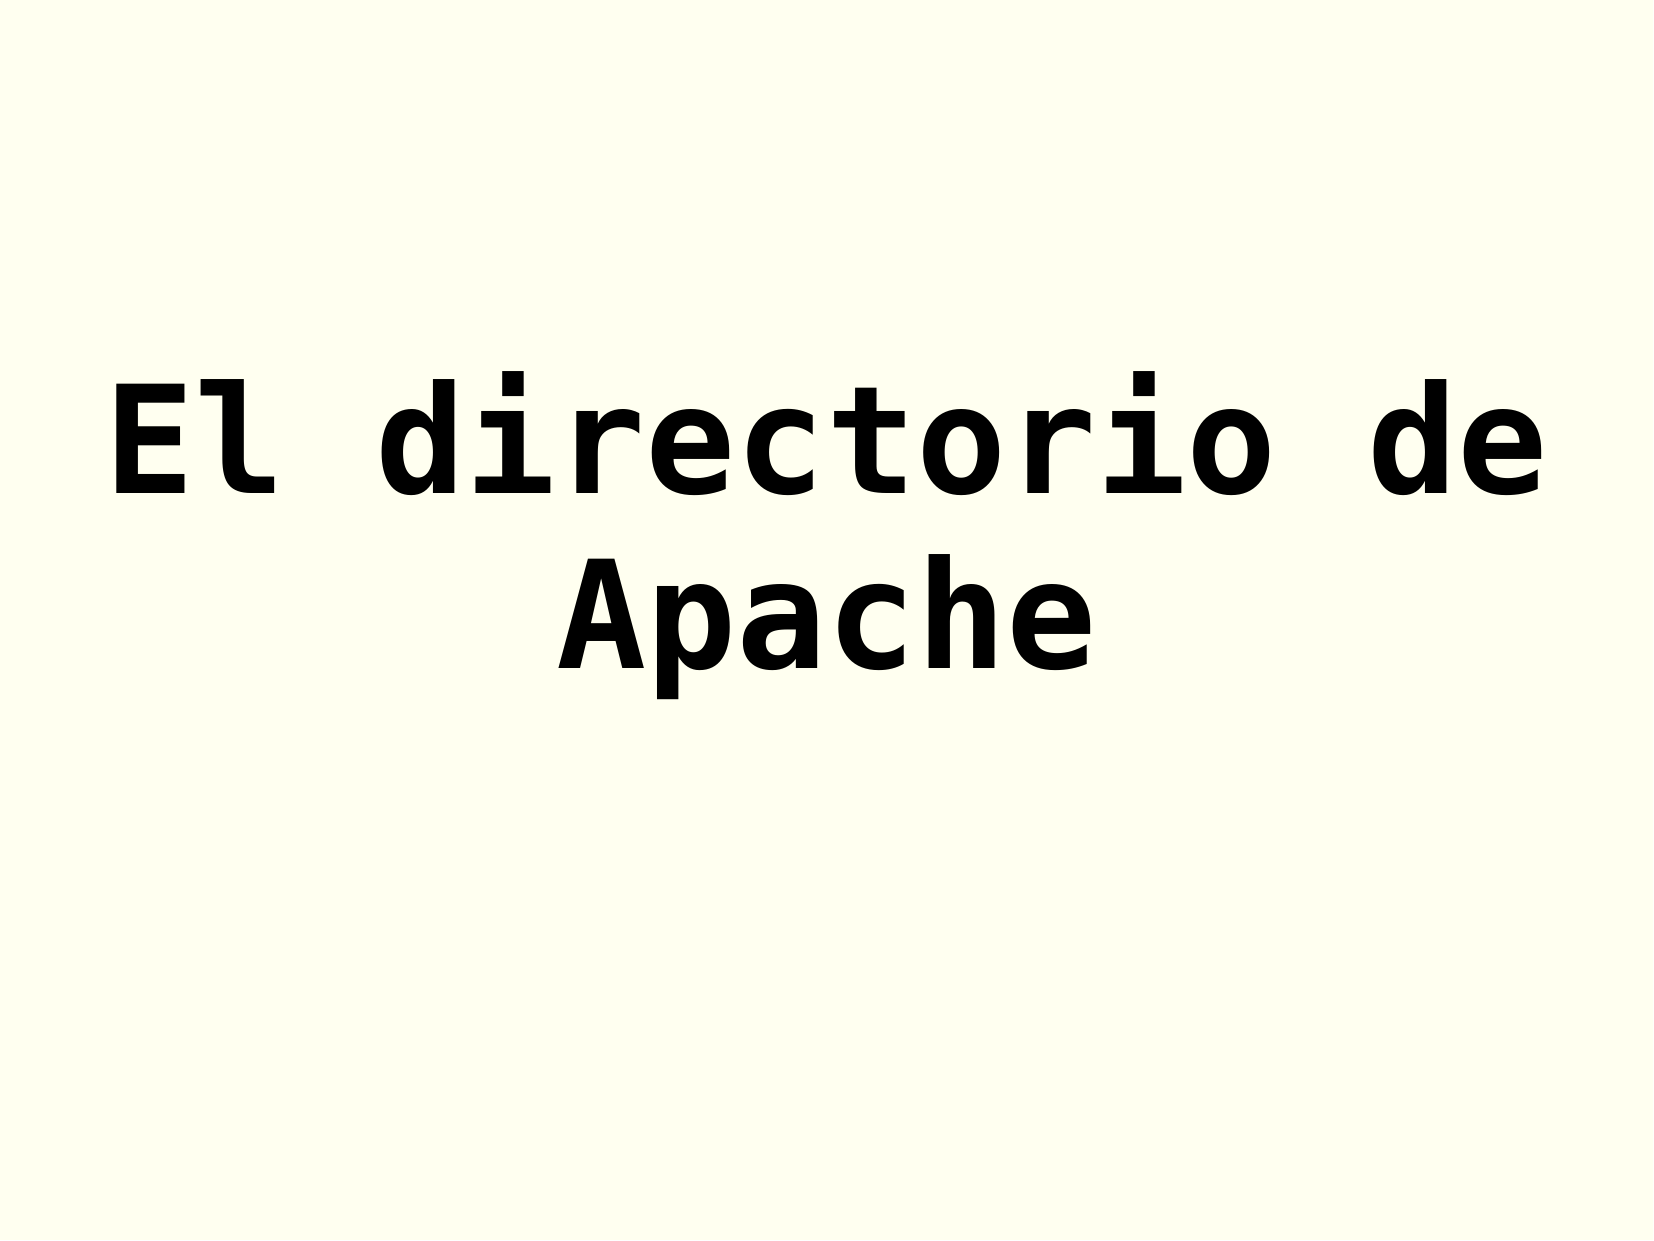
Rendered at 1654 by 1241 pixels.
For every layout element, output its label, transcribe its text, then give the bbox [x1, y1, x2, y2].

subtitle El directorio de Apache [82, 49, 1571, 1010]
